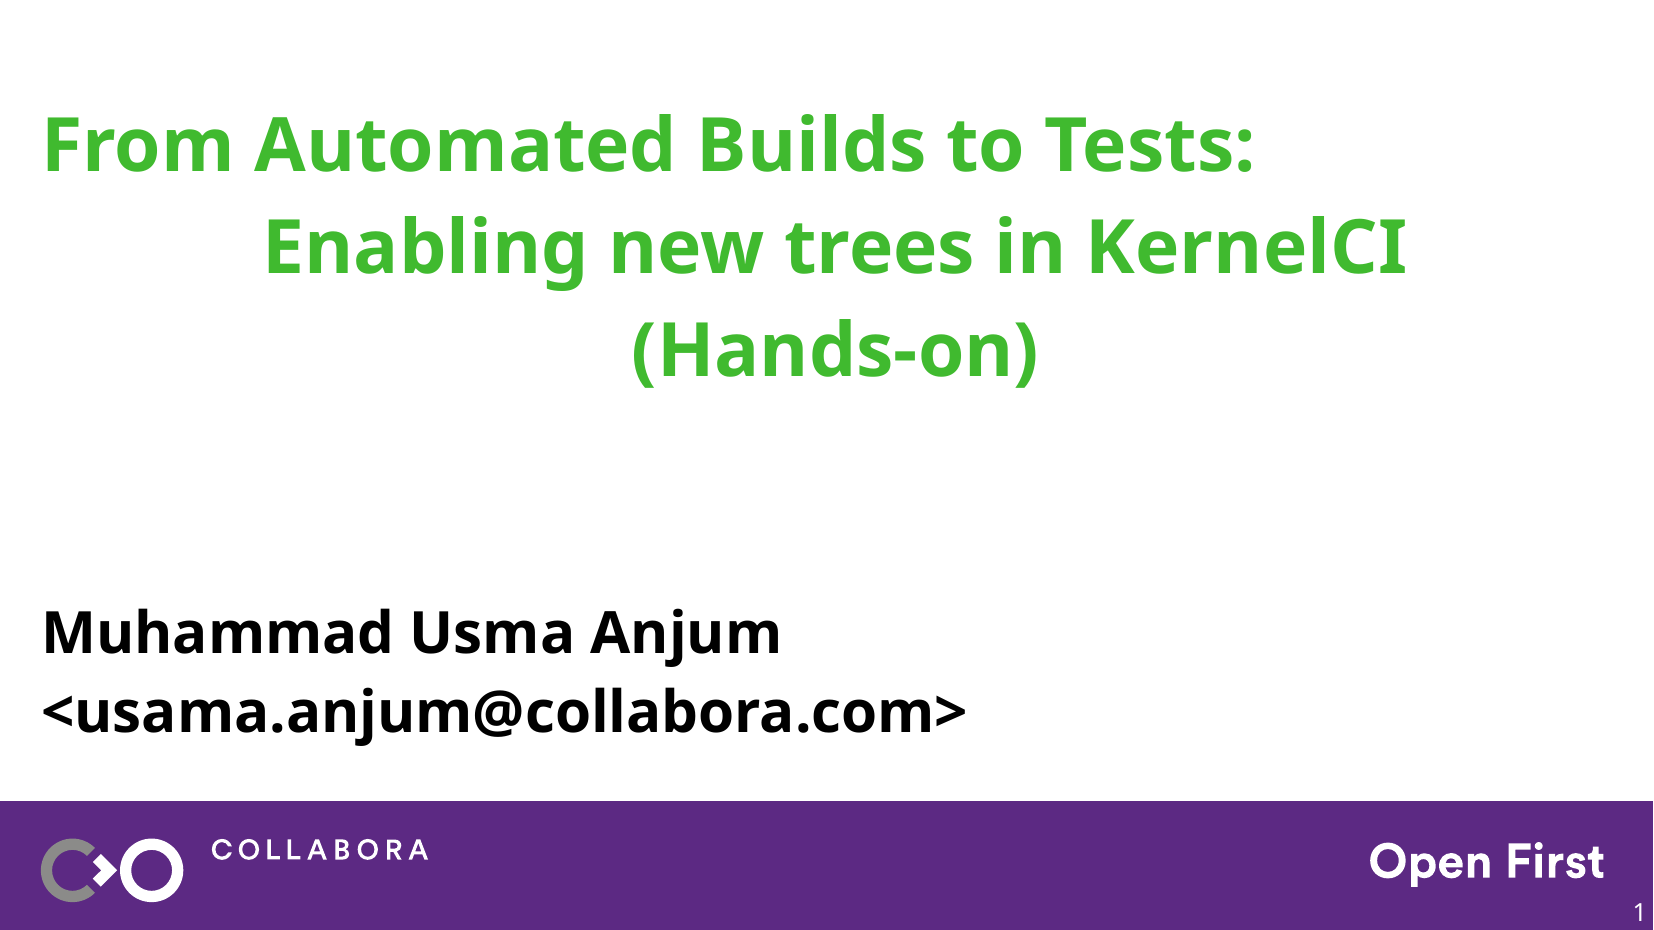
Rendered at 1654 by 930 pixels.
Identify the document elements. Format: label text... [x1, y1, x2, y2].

subtitle Muhammad Usma Anjum <usama.anjum@collabora.com> [41, 590, 1613, 771]
title From Automated Builds to Tests: Enabling new trees in KernelCI (Hands-on) [41, 69, 1607, 420]
